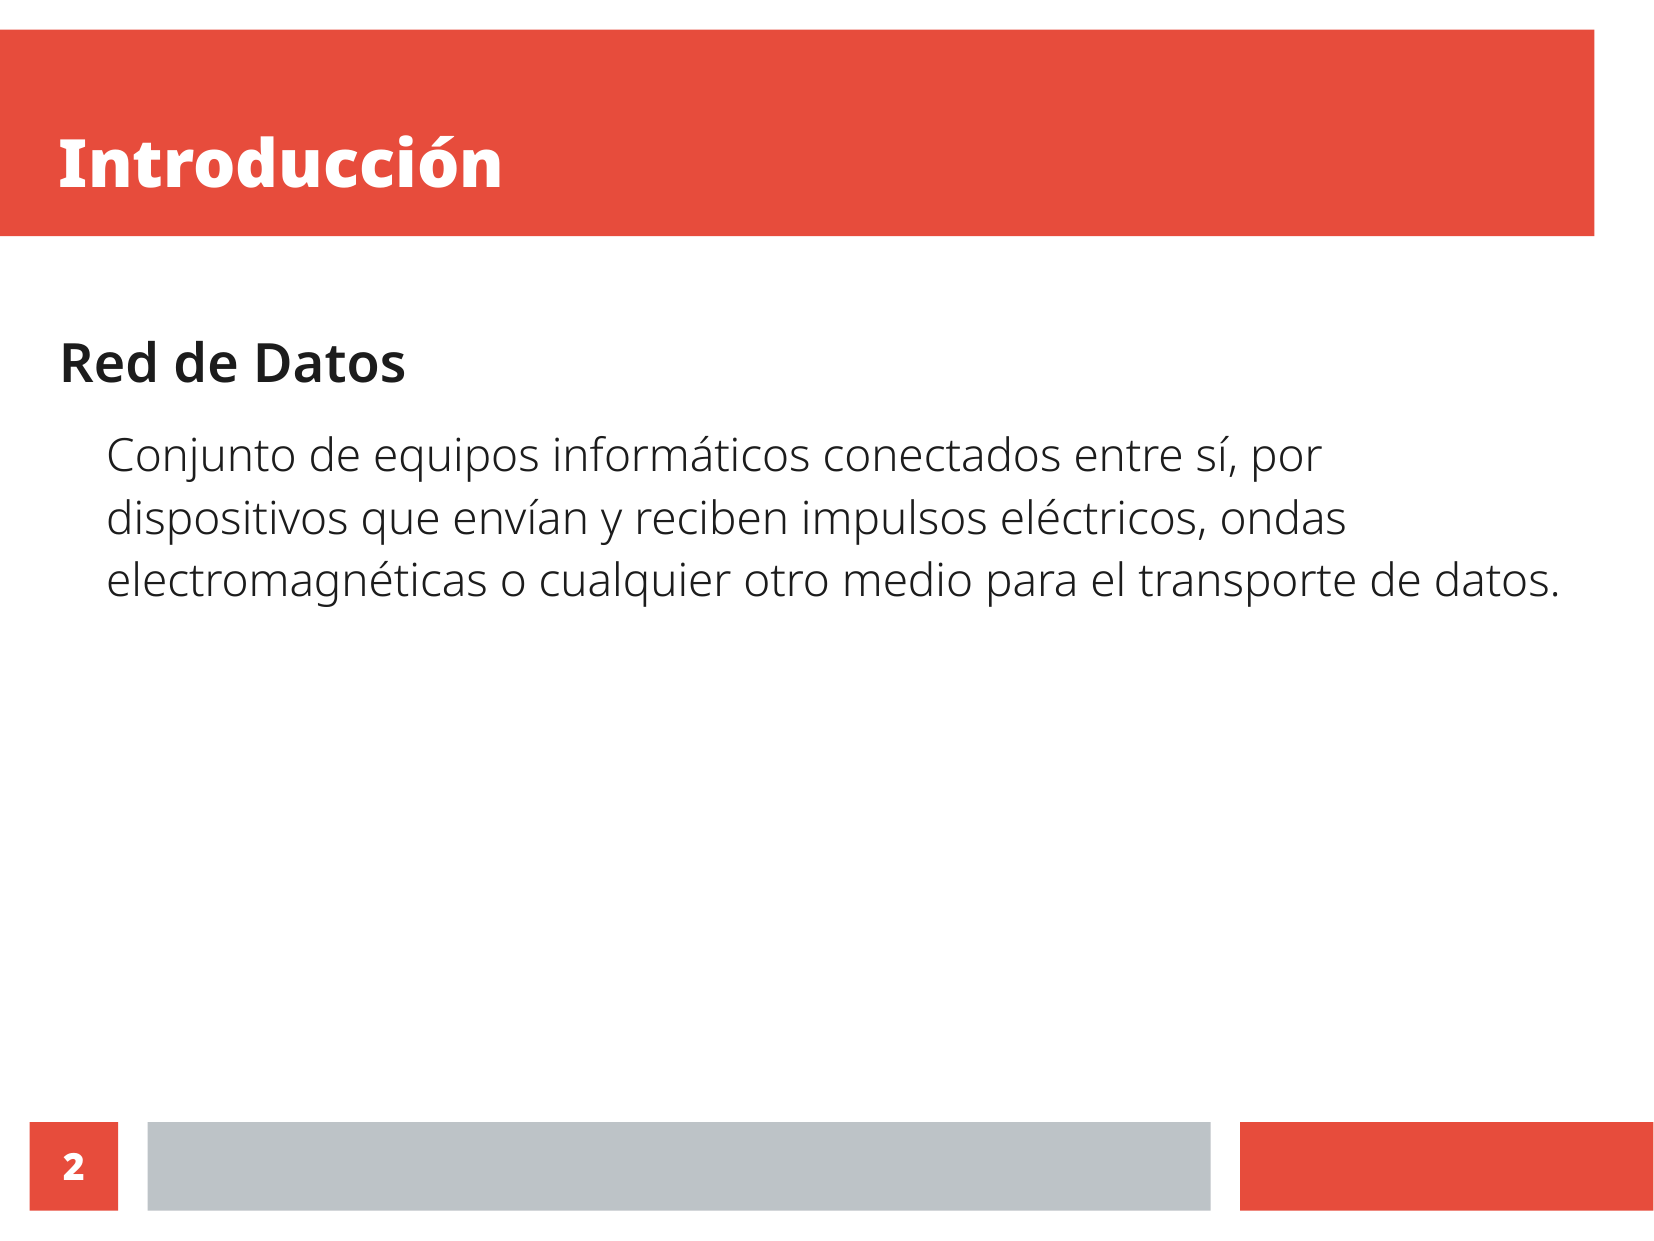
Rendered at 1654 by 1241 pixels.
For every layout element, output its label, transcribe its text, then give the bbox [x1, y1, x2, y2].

title Introducción [59, 59, 1595, 207]
list Red de Datos Conjunto de equipos informáticos conectados entre sí, por dispositivos que envían y reciben impulsos eléctricos, ondas electromagnéticas o cualquier otro medio para el transporte de datos. [59, 324, 1565, 1093]
